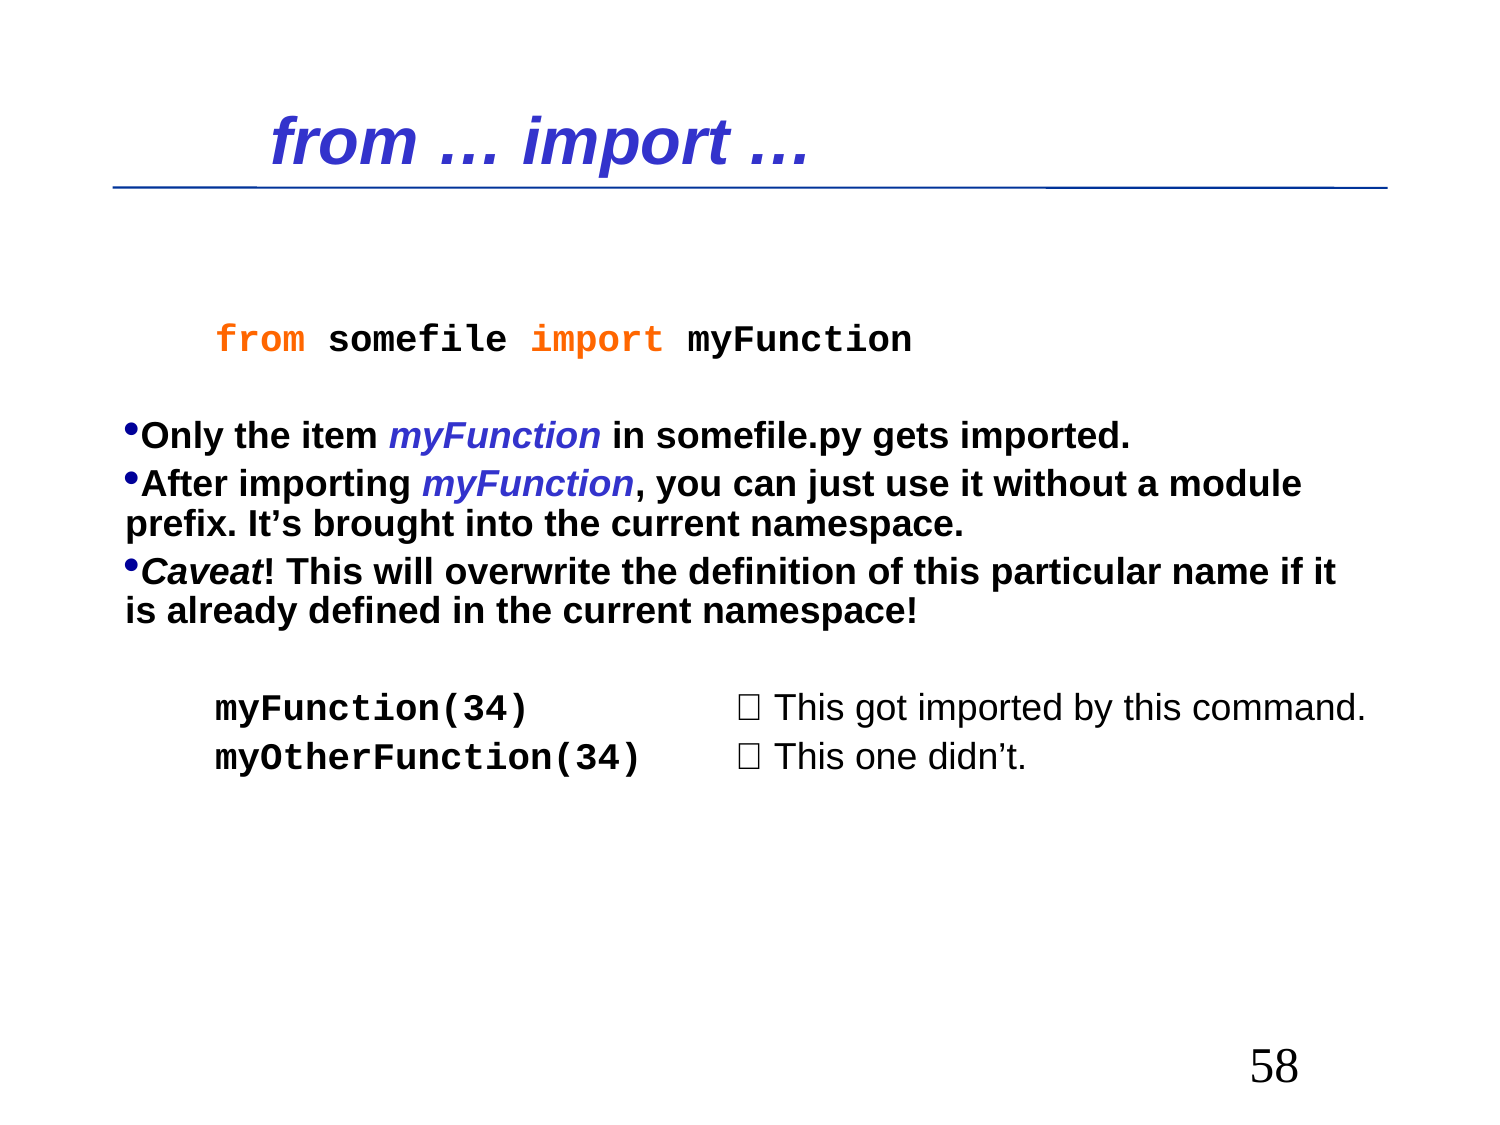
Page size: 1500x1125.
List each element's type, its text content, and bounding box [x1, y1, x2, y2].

title from … import … [112, 89, 1388, 185]
list from somefile import myFunction Only the item myFunction in somefile.py gets imported. After importing myFunction, you can just use it without a module prefix. It’s brought into the current namespace. Caveat! This will overwrite the definition of this particular name if it is already defined in the current namespace! myFunction(34)  This got imported by this command. myOtherFunction(34)  This one didn’t. [110, 312, 1391, 1066]
text_box [1074, 1066, 1387, 1125]
